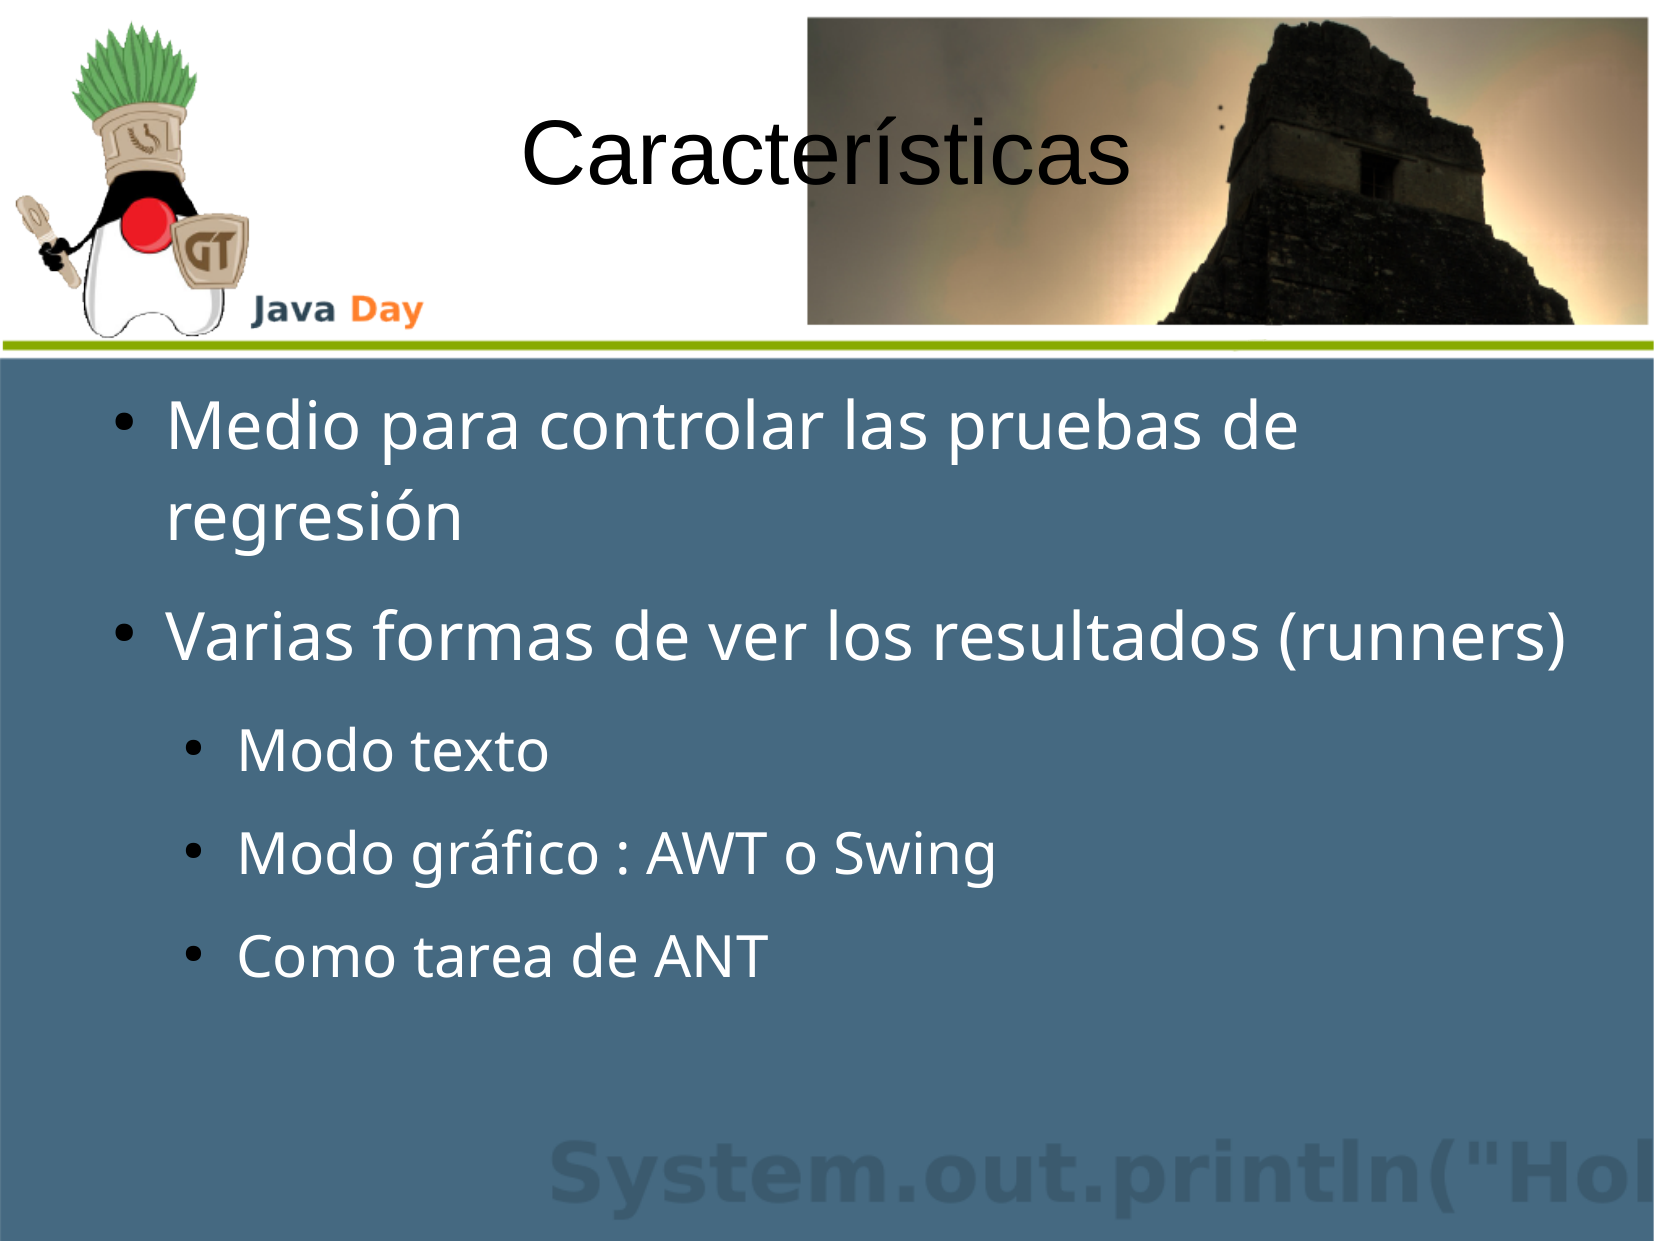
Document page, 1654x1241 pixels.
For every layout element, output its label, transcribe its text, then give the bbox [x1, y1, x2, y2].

picture [0, 0, 1654, 1241]
list Medio para controlar las pruebas de regresión Varias formas de ver los resultados (runners) Modo texto Modo gráfico : AWT o Swing Como tarea de ANT [94, 377, 1583, 1197]
title Características [82, 49, 1571, 257]
